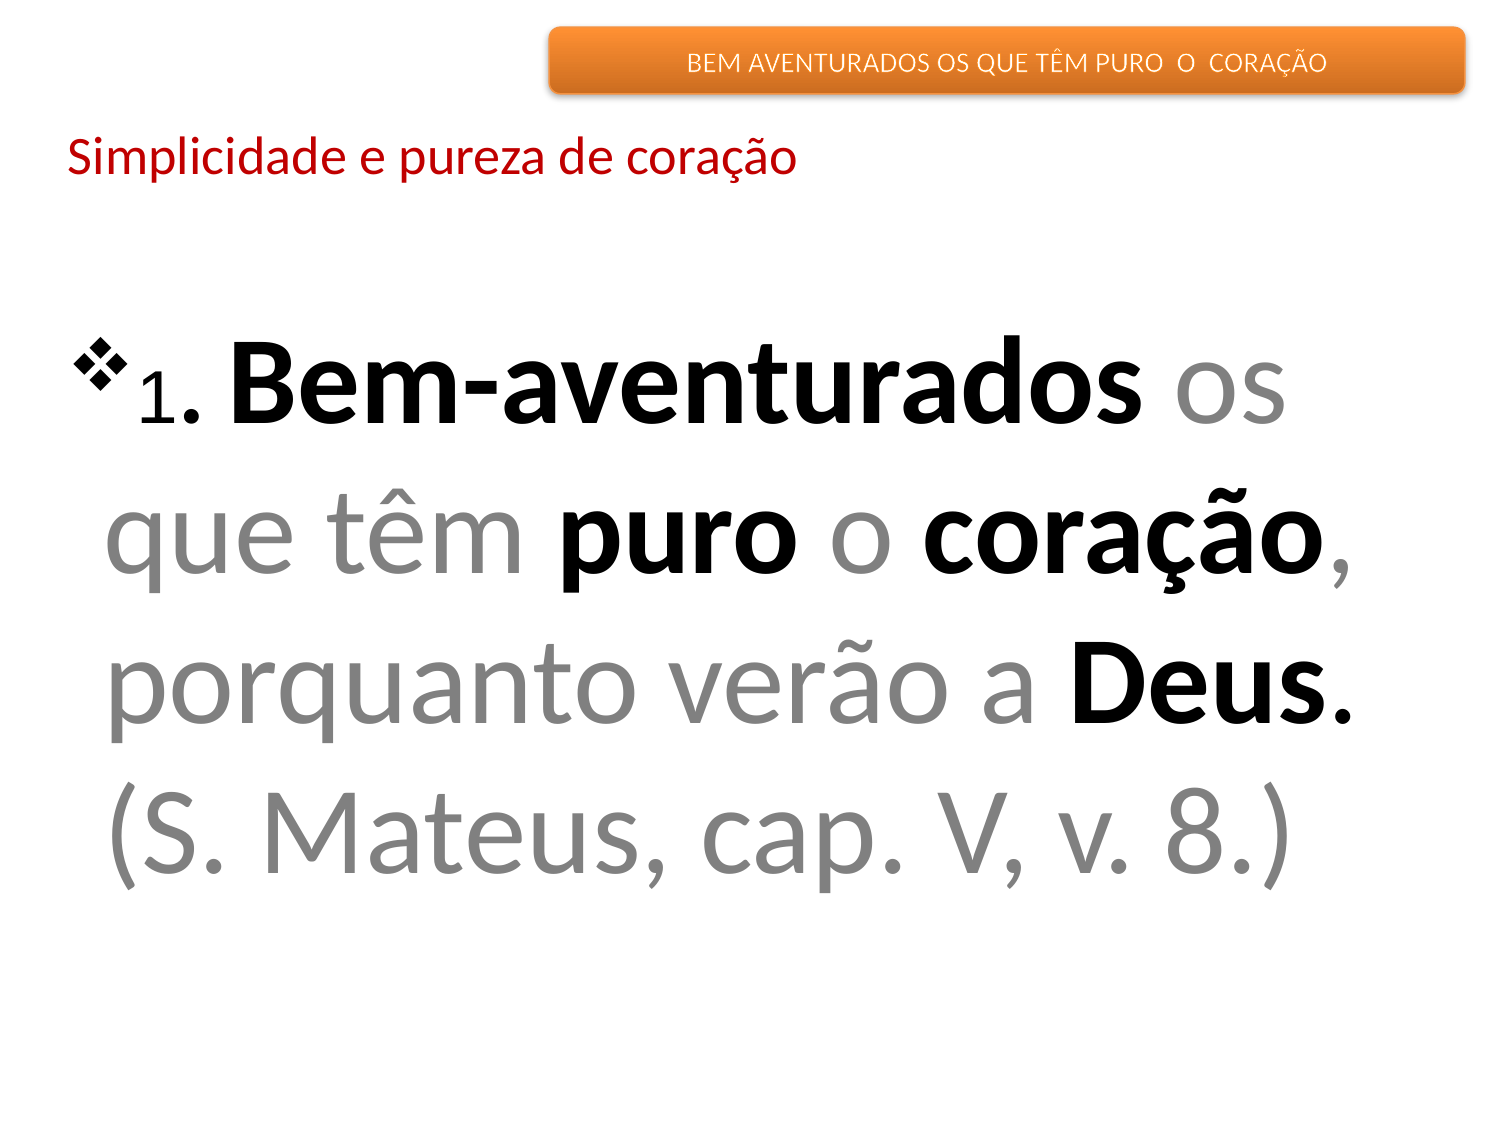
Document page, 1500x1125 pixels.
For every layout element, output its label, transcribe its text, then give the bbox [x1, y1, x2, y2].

text_box BEM AVENTURADOS OS QUE TÊM PURO O CORAÇÃO [549, 27, 1465, 94]
text_box 1. Bem-aventurados os que têm puro o coração, porquanto verão a Deus. (S. Mateus, cap. V, v. 8.) [53, 290, 1447, 906]
text_box Simplicidade e pureza de coração [53, 113, 1500, 194]
